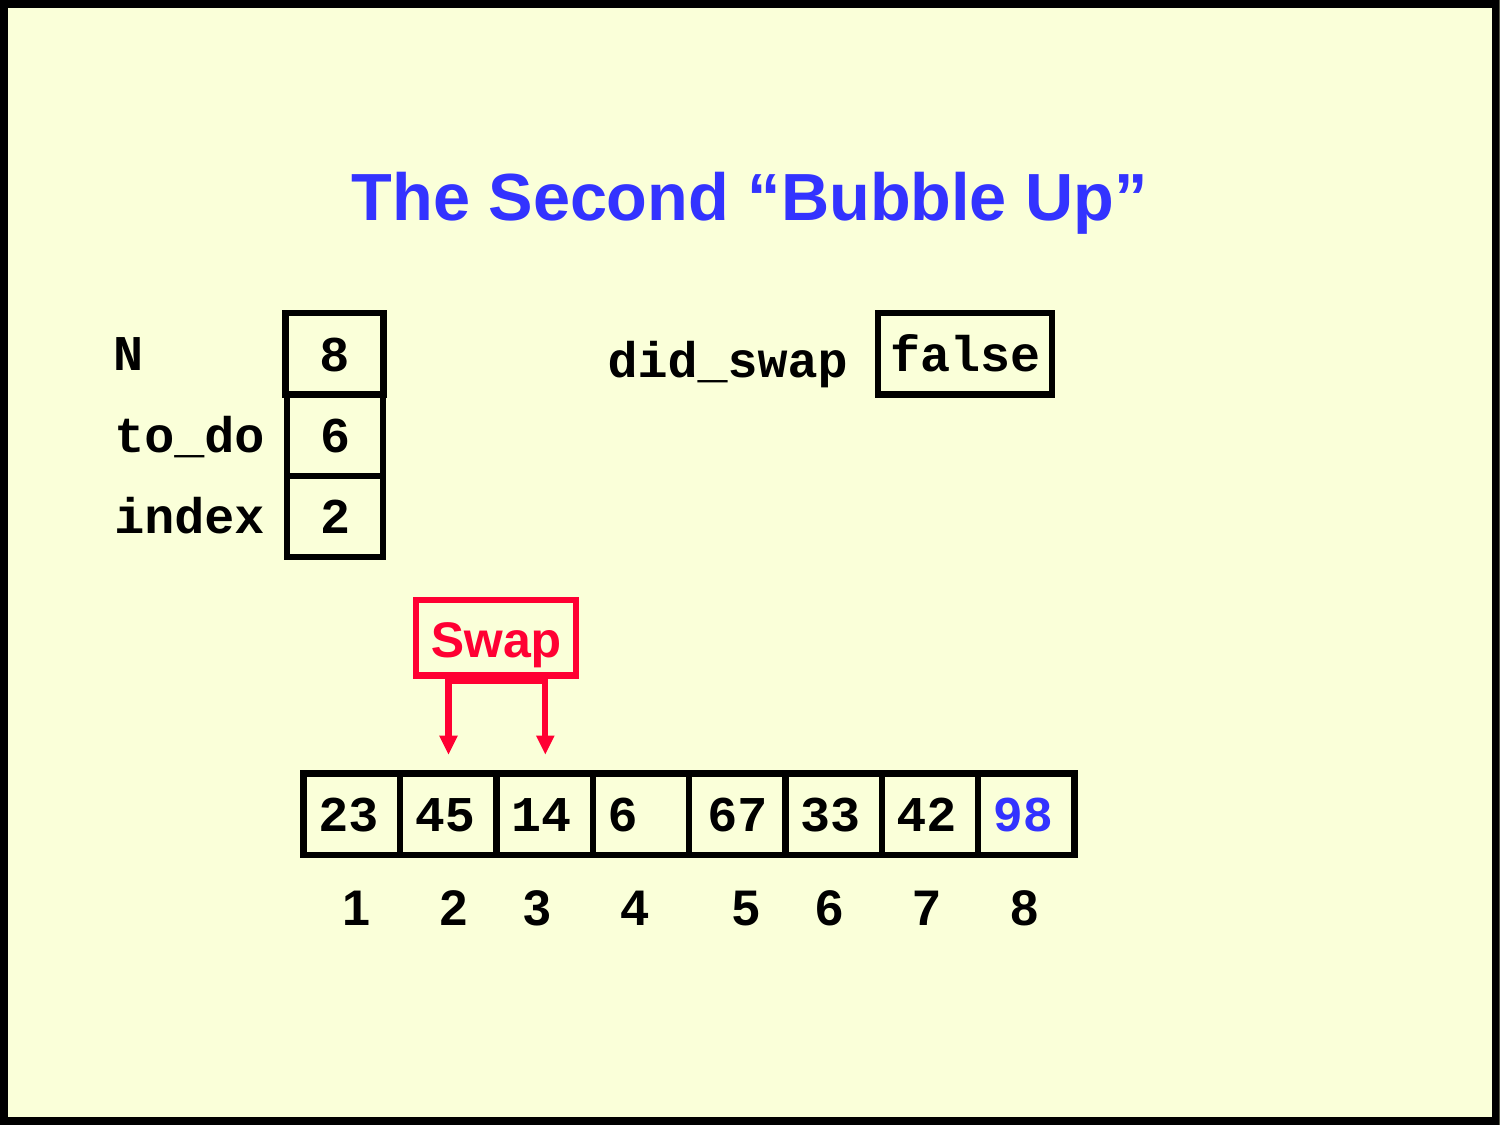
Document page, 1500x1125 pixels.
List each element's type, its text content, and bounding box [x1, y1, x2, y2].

text_box false [877, 313, 1053, 395]
text_box 42 [881, 773, 978, 855]
text_box 98 [978, 773, 1075, 855]
text_box 6 [286, 395, 384, 475]
text_box Swap [416, 599, 577, 676]
text_box 1 2 3 4 5 6 7 8 [327, 868, 1055, 944]
title The Second “Bubble Up” [112, 99, 1388, 288]
text_box 8 [285, 313, 384, 395]
text_box 33 [786, 773, 881, 855]
text_box 2 [286, 475, 384, 558]
text_box index [99, 475, 280, 552]
text_box N [98, 313, 279, 389]
text_box did_swap [592, 319, 877, 395]
text_box 45 [400, 773, 497, 855]
text_box 23 [303, 773, 400, 855]
text_box 67 [689, 773, 786, 855]
text_box 6 [592, 773, 689, 855]
text_box to_do [99, 394, 280, 470]
text_box 14 [497, 773, 592, 855]
